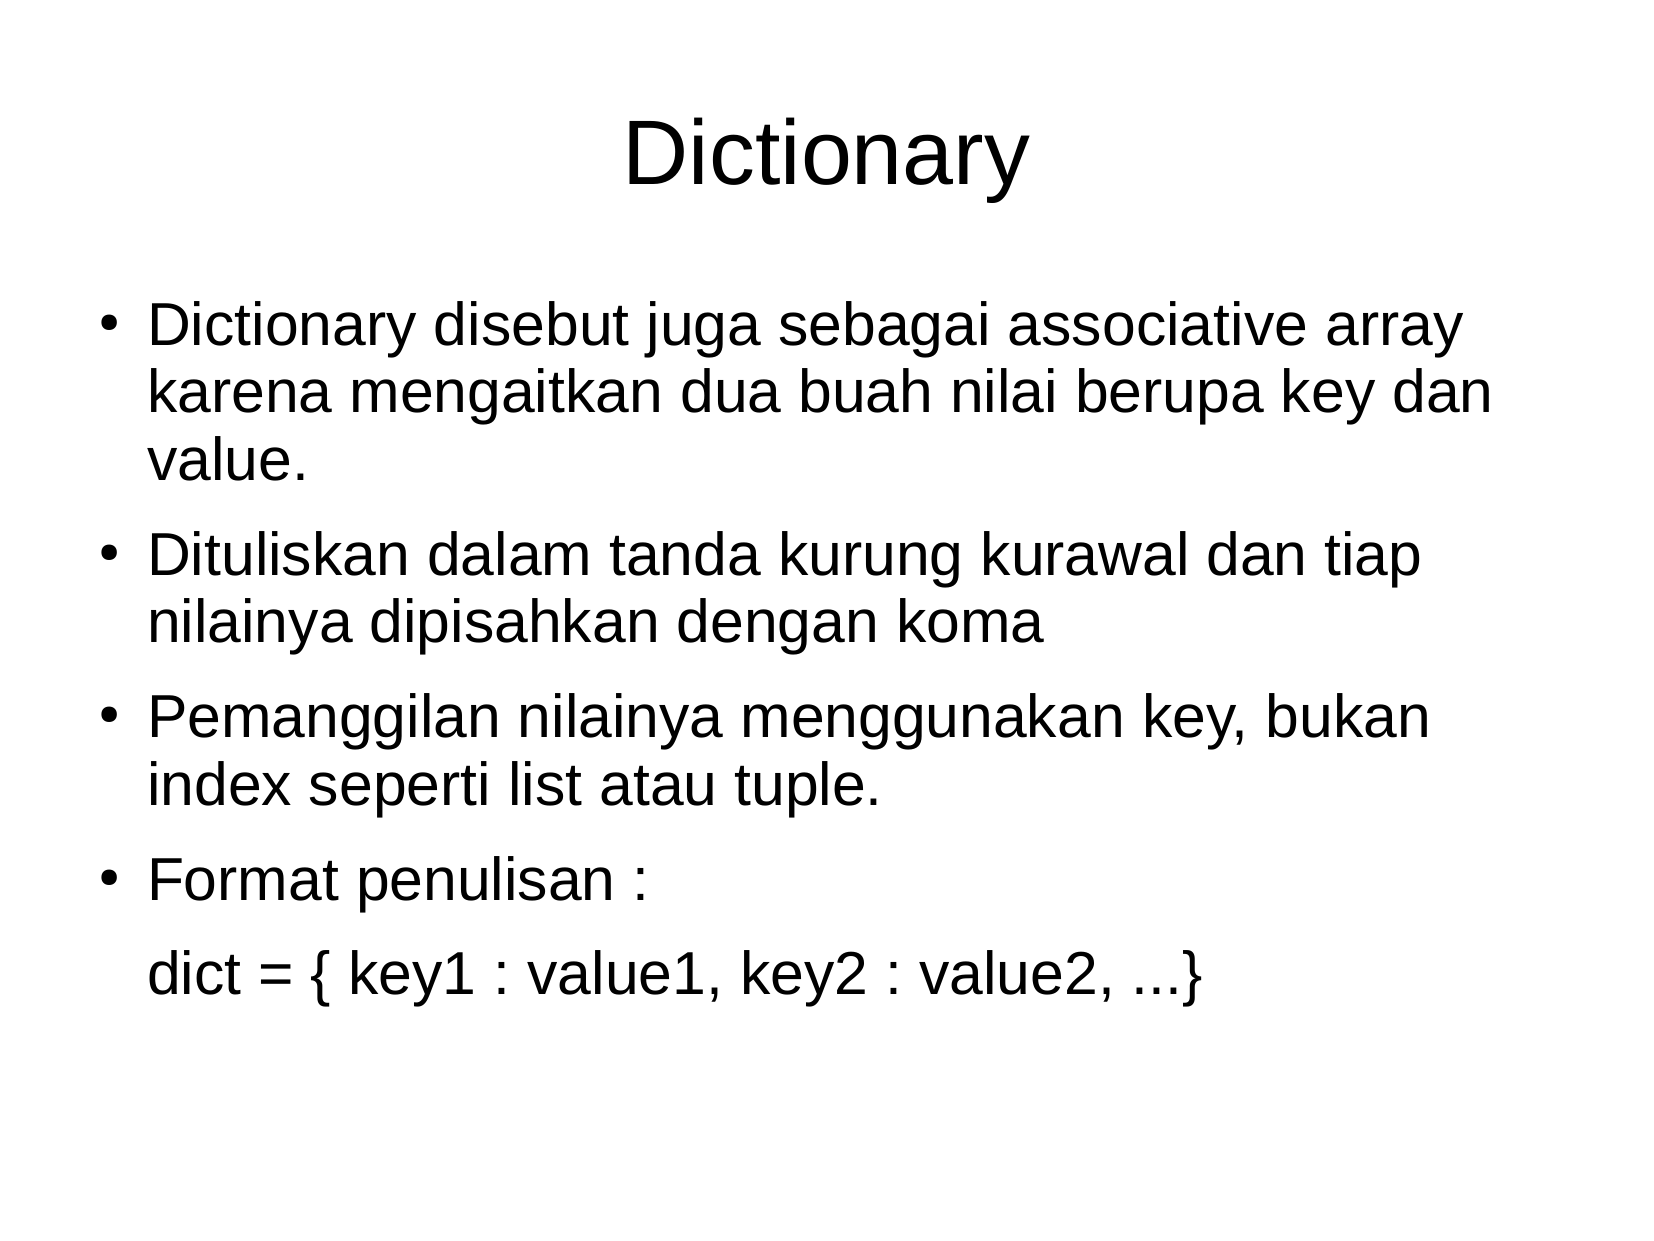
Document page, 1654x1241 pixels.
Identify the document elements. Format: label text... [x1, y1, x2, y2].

title Dictionary [82, 49, 1571, 257]
list Dictionary disebut juga sebagai associative array karena mengaitkan dua buah nilai berupa key dan value. Dituliskan dalam tanda kurung kurawal dan tiap nilainya dipisahkan dengan koma Pemanggilan nilainya menggunakan key, bukan index seperti list atau tuple. Format penulisan : dict = { key1 : value1, key2 : value2, ...} [82, 290, 1571, 1010]
